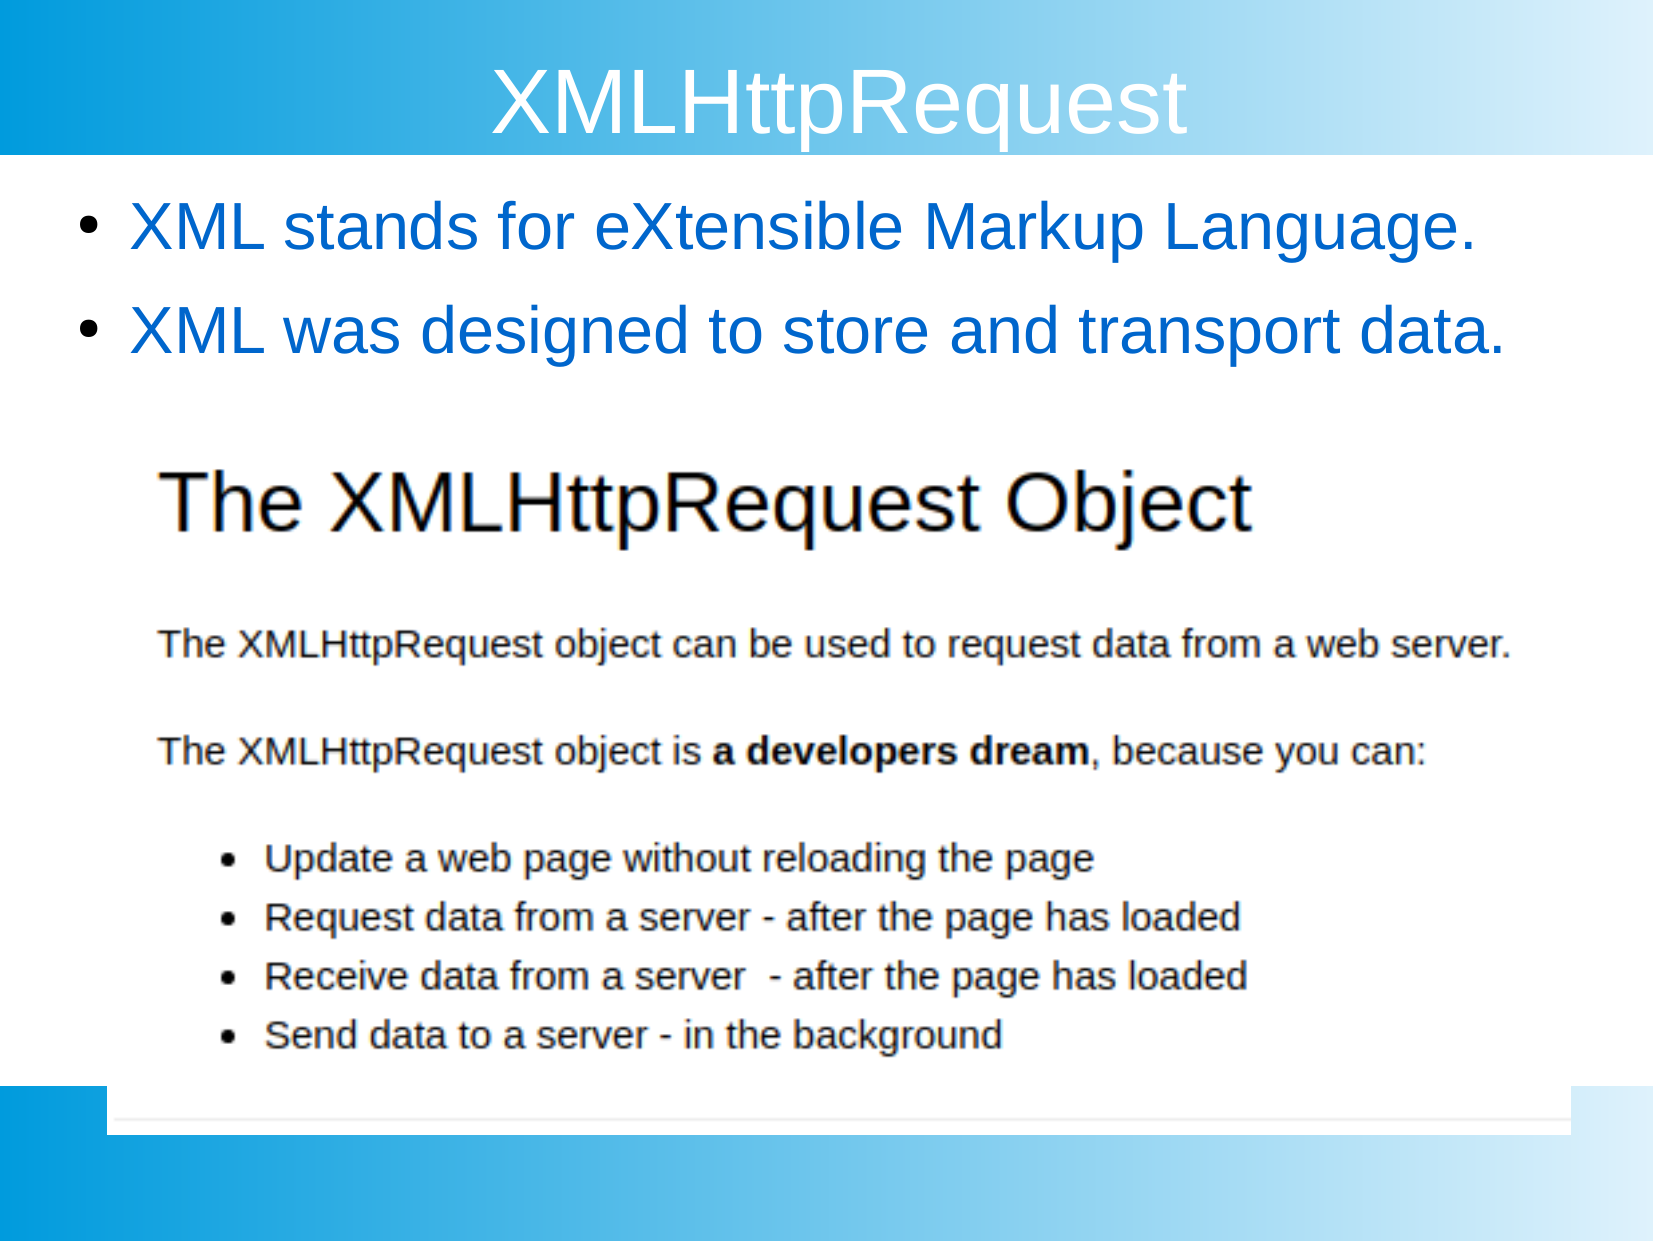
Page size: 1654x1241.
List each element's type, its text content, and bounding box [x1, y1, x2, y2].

title XMLHttpRequest [82, 49, 1571, 155]
picture [107, 401, 1571, 1135]
list XML stands for eXtensible Markup Language. XML was designed to store and transport data. [59, 188, 1595, 1229]
